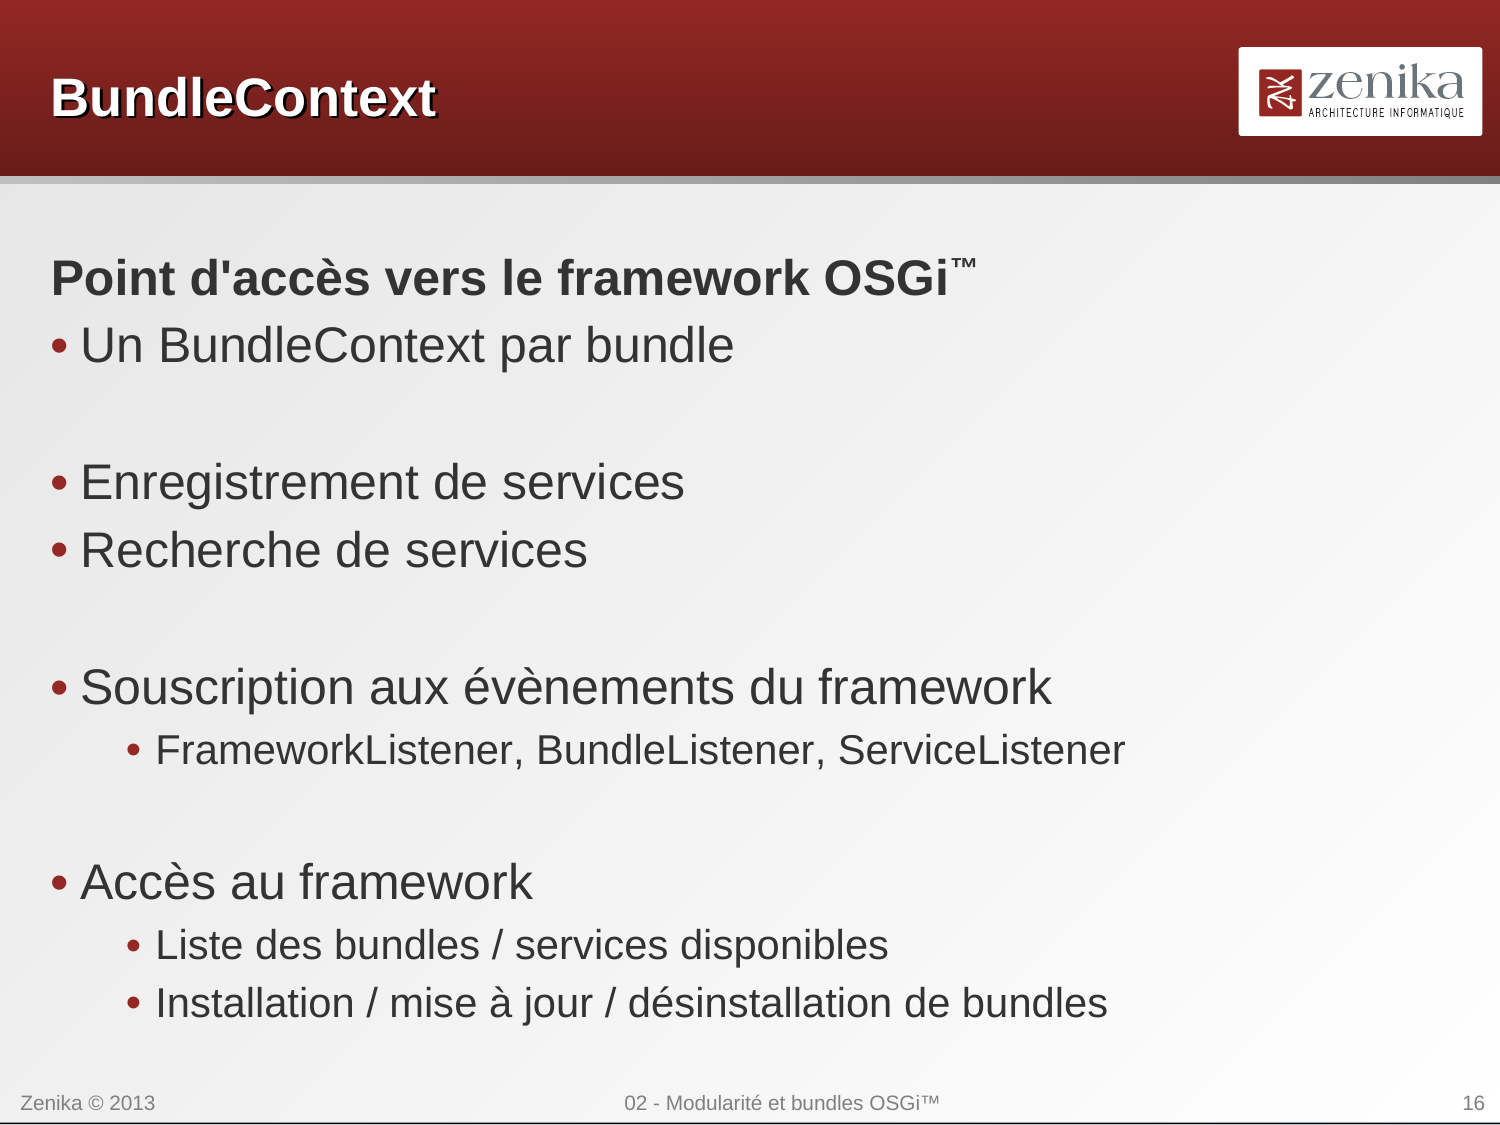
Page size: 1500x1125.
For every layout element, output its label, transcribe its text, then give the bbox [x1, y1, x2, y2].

title BundleContext [50, 15, 1206, 180]
list Point d'accès vers le framework OSGi™ Un BundleContext par bundle Enregistrement de services Recherche de services Souscription aux évènements du framework FrameworkListener, BundleListener, ServiceListener Accès au framework Liste des bundles / services disponibles Installation / mise à jour / désinstallation de bundles [50, 249, 1435, 1064]
picture [1257, 58, 1464, 125]
